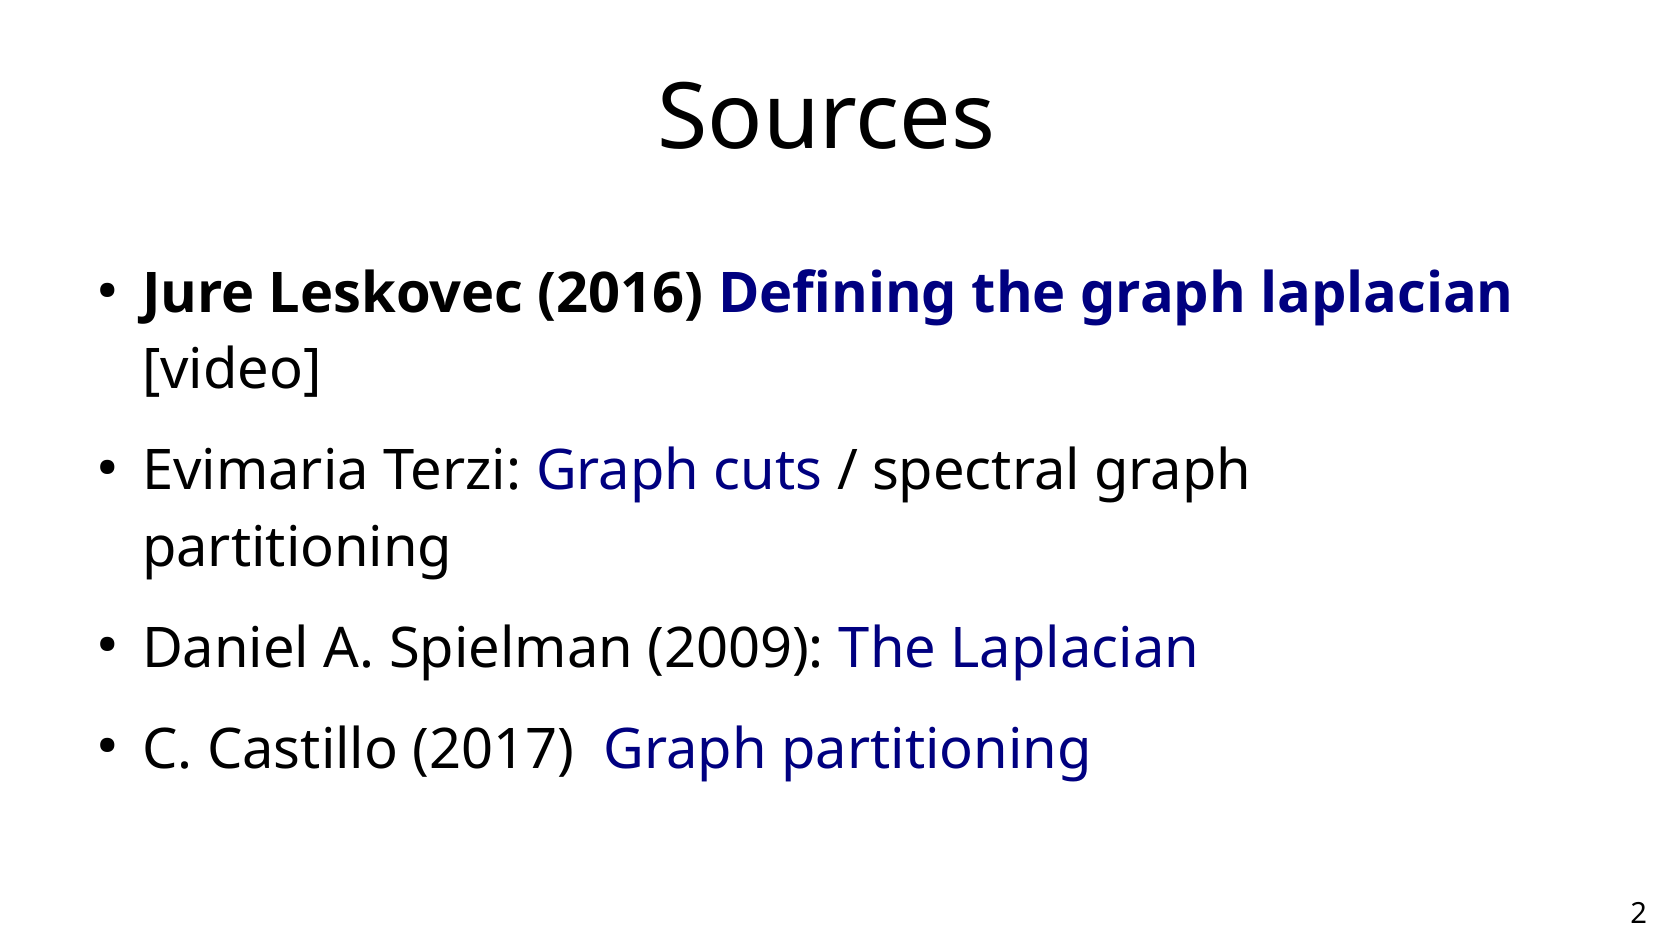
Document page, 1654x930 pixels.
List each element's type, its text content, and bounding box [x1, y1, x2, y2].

list Jure Leskovec (2016) Defining the graph laplacian [video] Evimaria Terzi: Graph cuts / spectral graph partitioning Daniel A. Spielman (2009): The Laplacian C. Castillo (2017) Graph partitioning [82, 252, 1571, 793]
title Sources [82, 1, 1571, 225]
